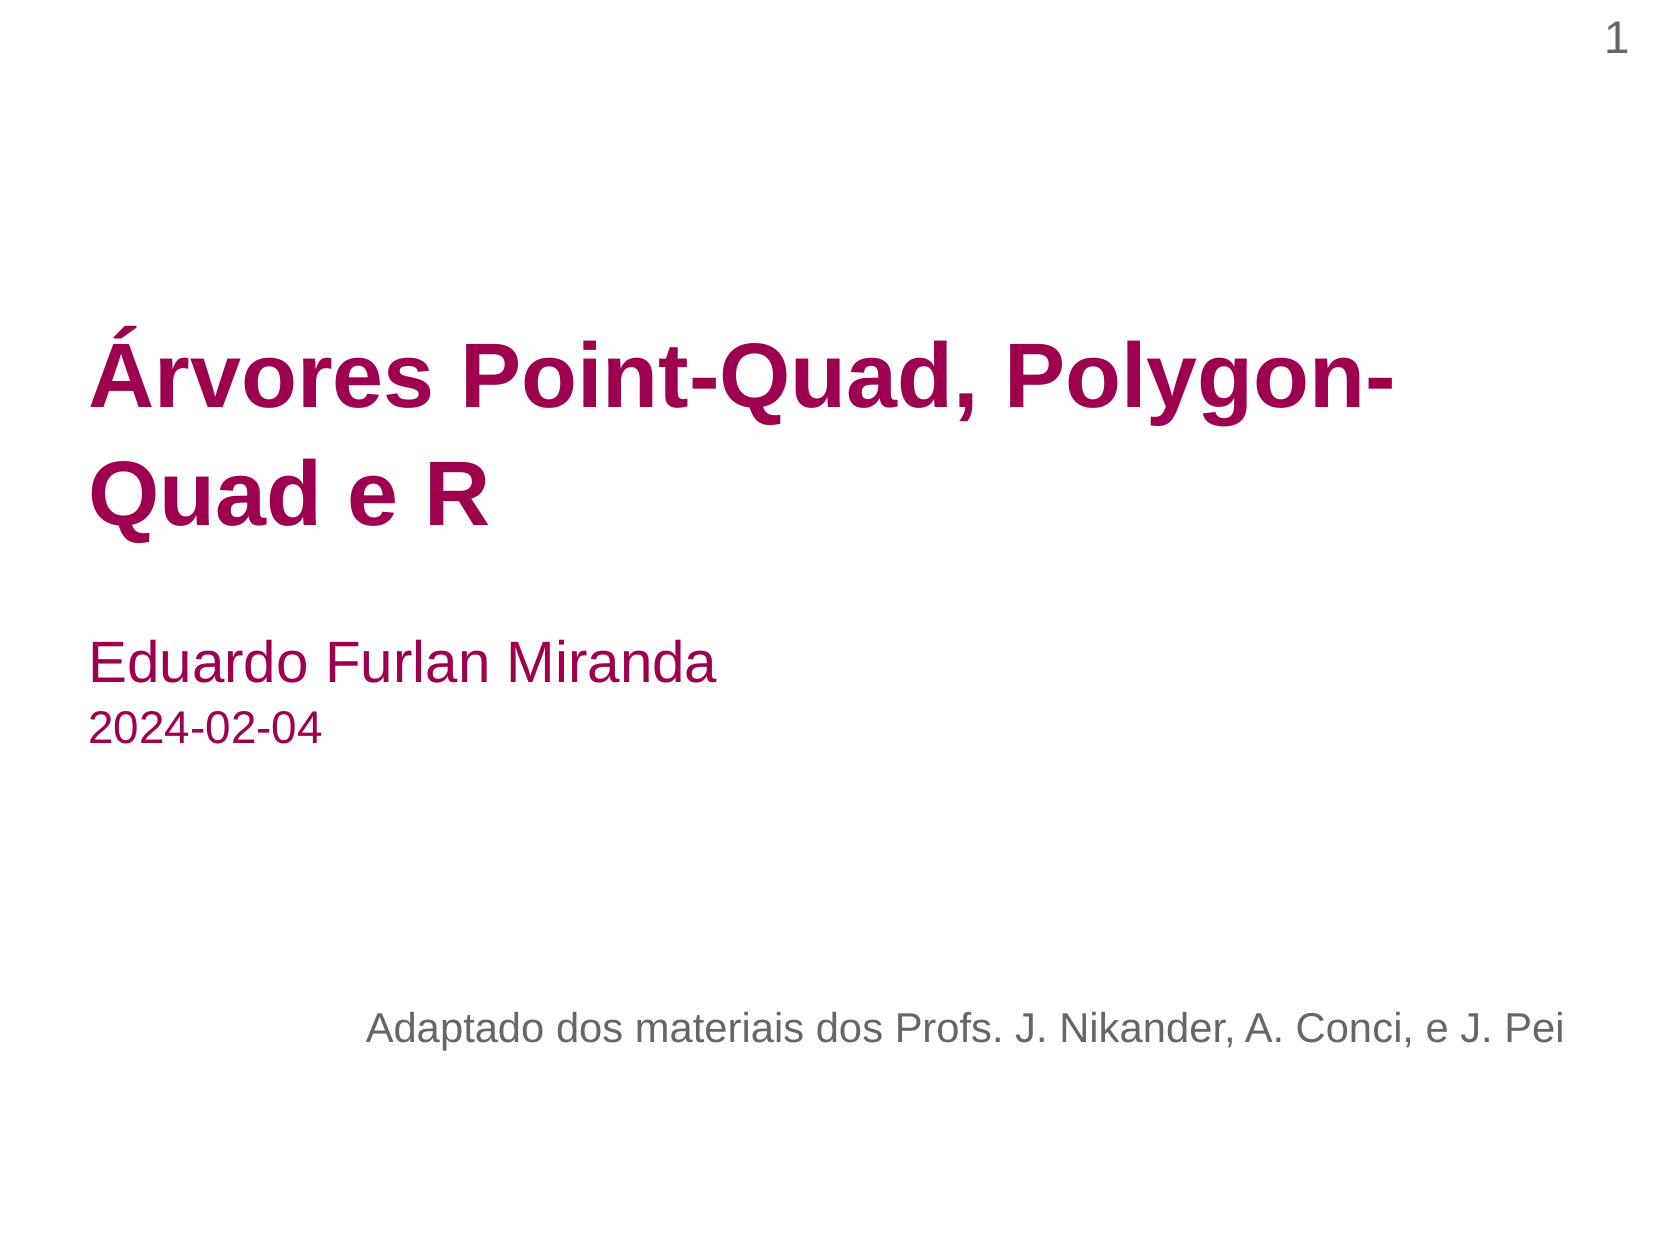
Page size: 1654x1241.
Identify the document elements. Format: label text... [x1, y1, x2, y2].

list Adaptado dos materiais dos Profs. J. Nikander, A. Conci, e J. Pei [88, 998, 1565, 1211]
title Árvores Point-Quad, Polygon-Quad e R Eduardo Furlan Miranda 2024-02-04 [88, 29, 1565, 998]
